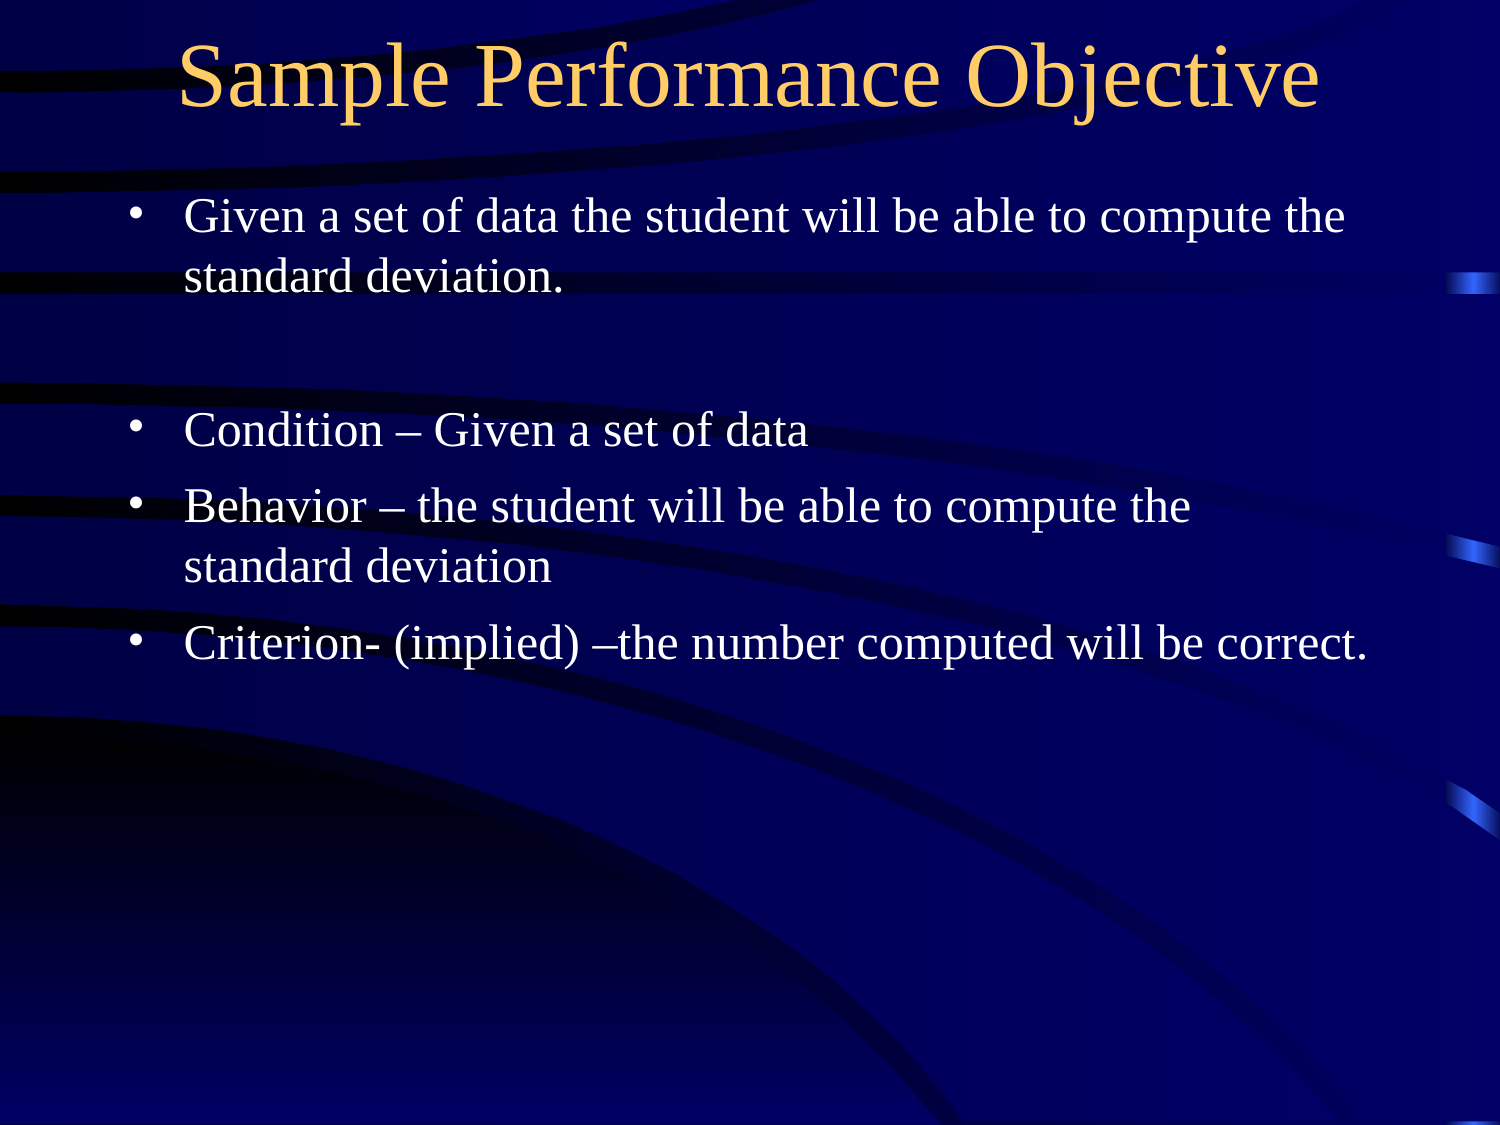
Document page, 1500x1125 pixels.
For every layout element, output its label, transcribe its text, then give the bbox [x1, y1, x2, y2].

title Sample Performance Objective [112, 50, 1388, 174]
list Given a set of data the student will be able to compute the standard deviation. Condition – Given a set of data Behavior – the student will be able to compute the standard deviation Criterion- (implied) –the number computed will be correct. [112, 174, 1388, 1000]
